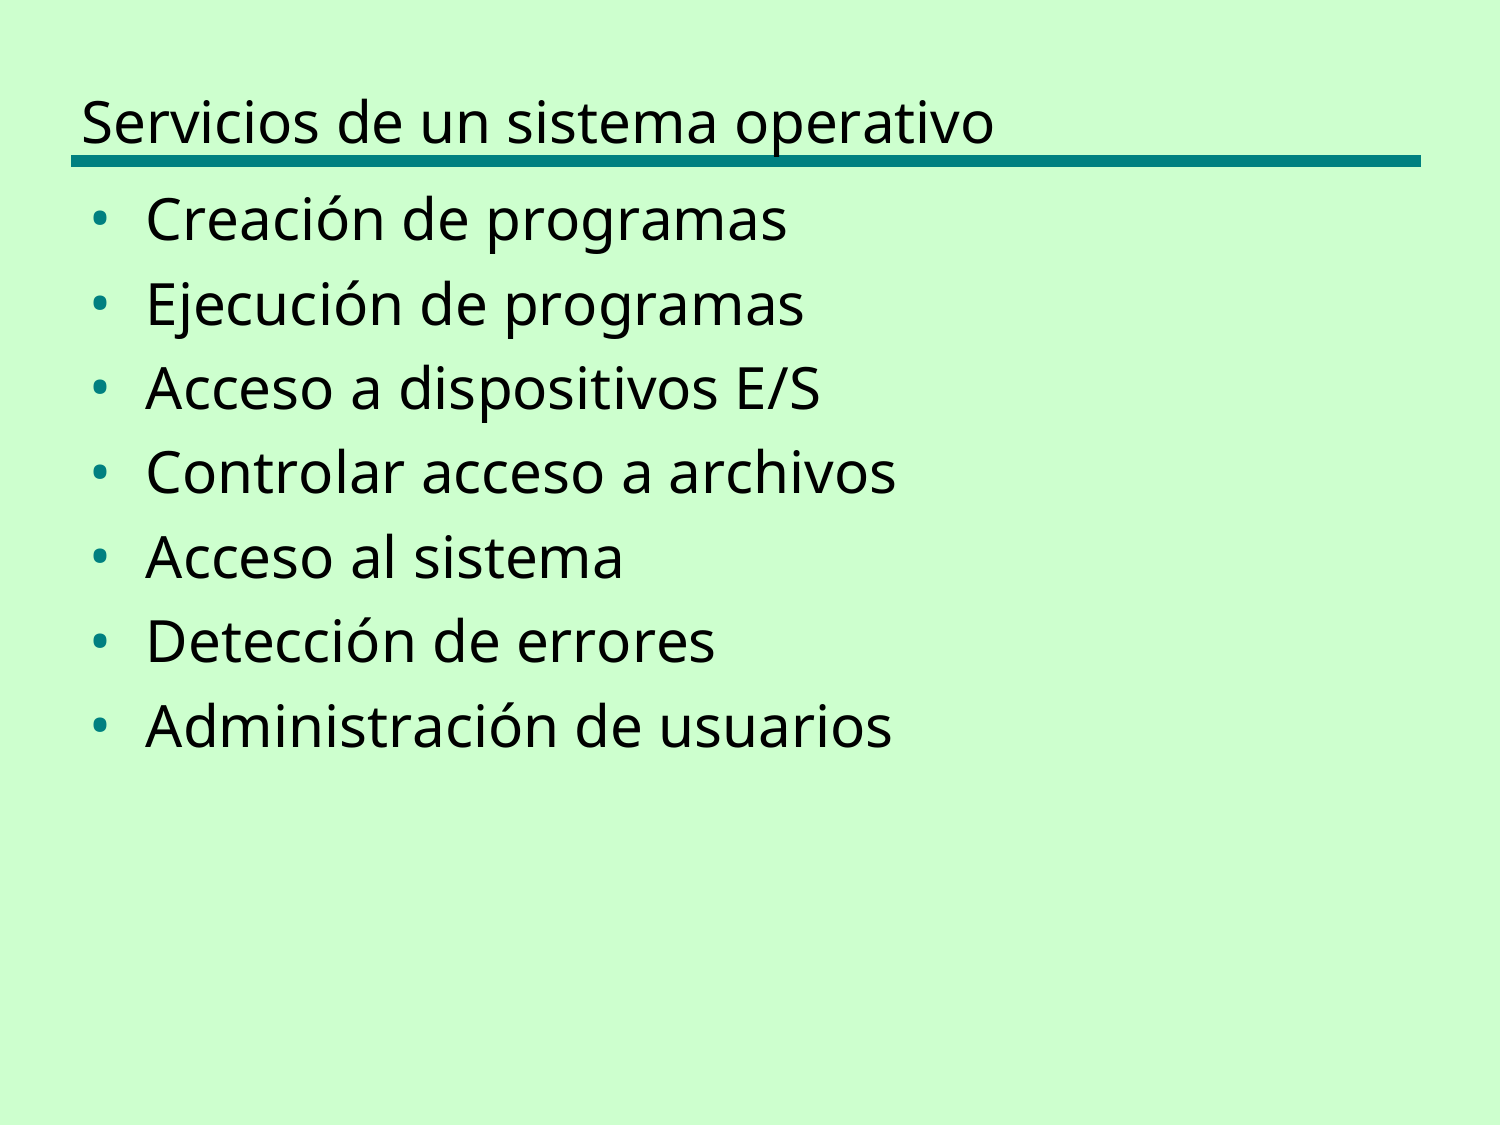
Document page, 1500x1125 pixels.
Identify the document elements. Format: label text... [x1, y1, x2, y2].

list Creación de programas Ejecución de programas Acceso a dispositivos E/S Controlar acceso a archivos Acceso al sistema Detección de errores Administración de usuarios [74, 174, 1417, 1101]
title Servicios de un sistema operativo [66, 24, 1413, 163]
